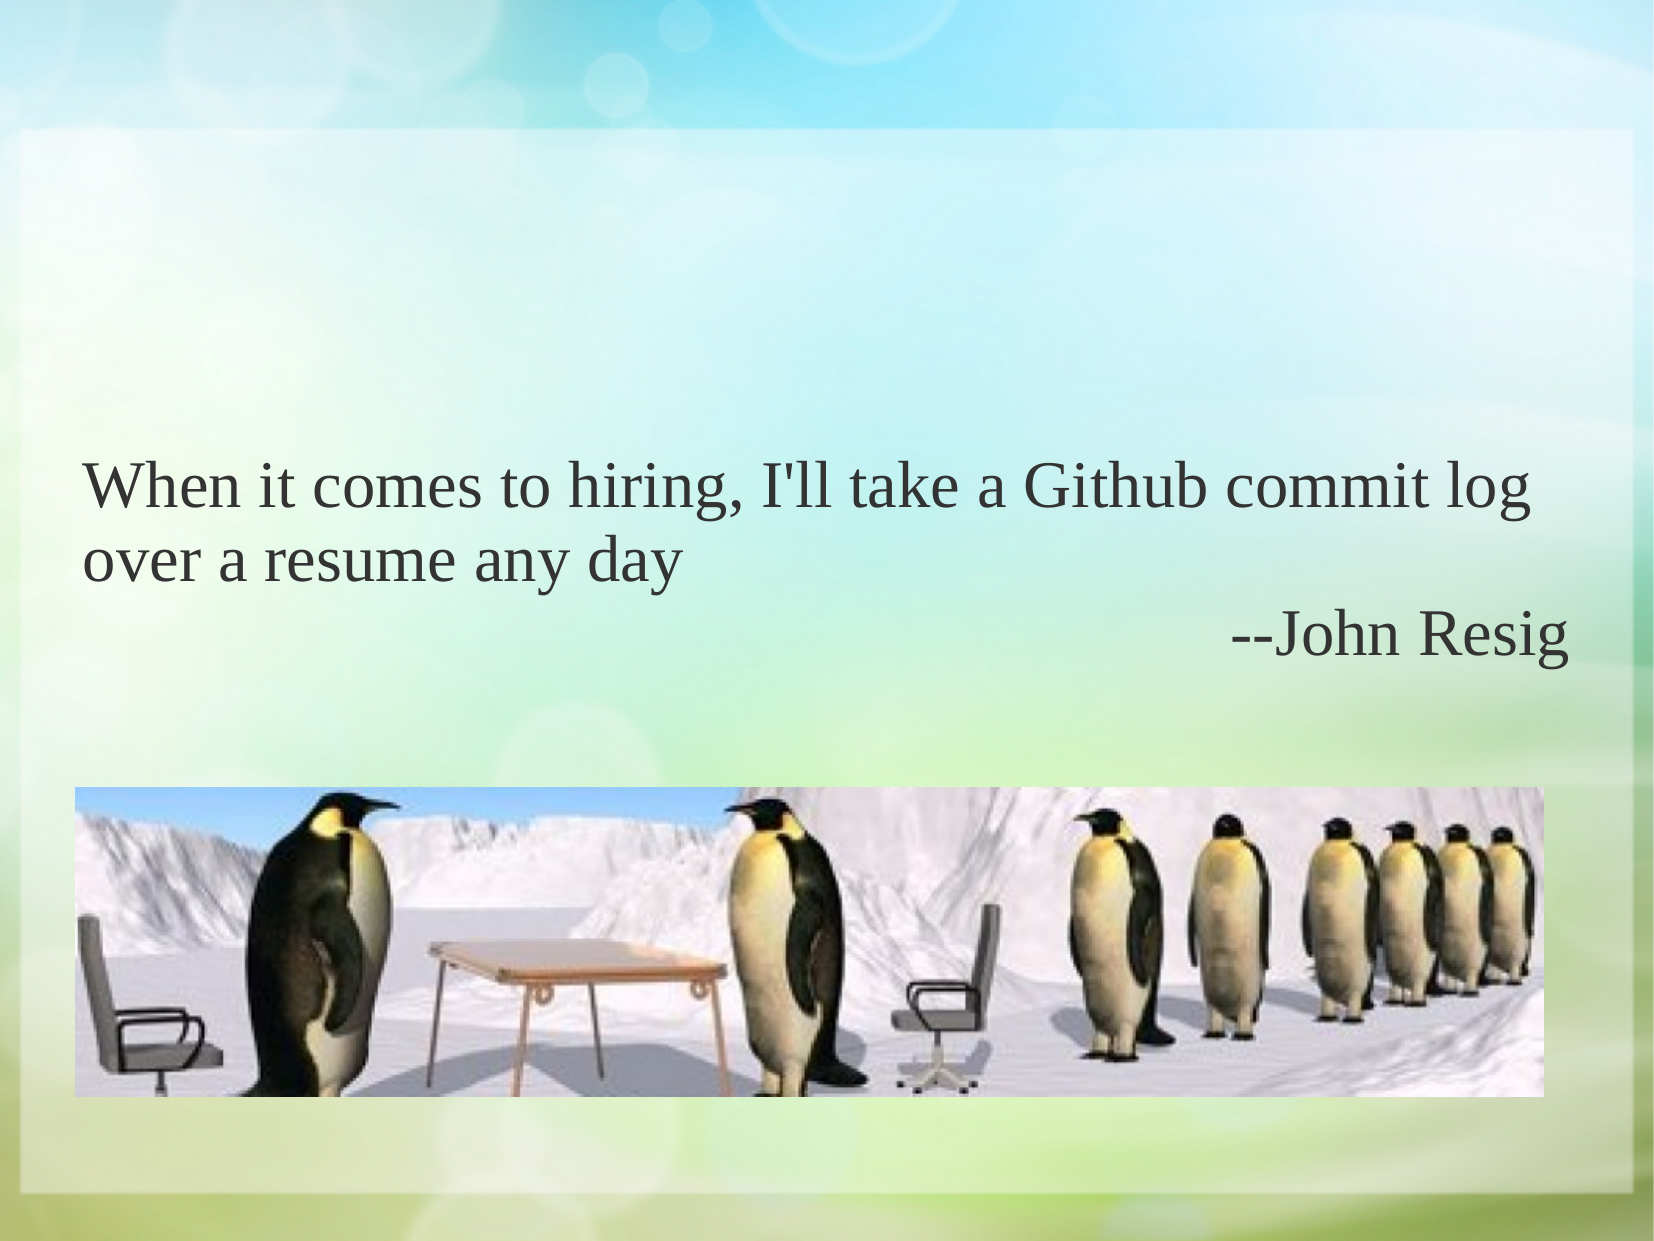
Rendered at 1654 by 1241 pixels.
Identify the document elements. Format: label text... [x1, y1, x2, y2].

subtitle When it comes to hiring, I'll take a Github commit log over a resume any day --John Resig [82, 150, 1571, 969]
picture [0, 0, 1654, 1241]
